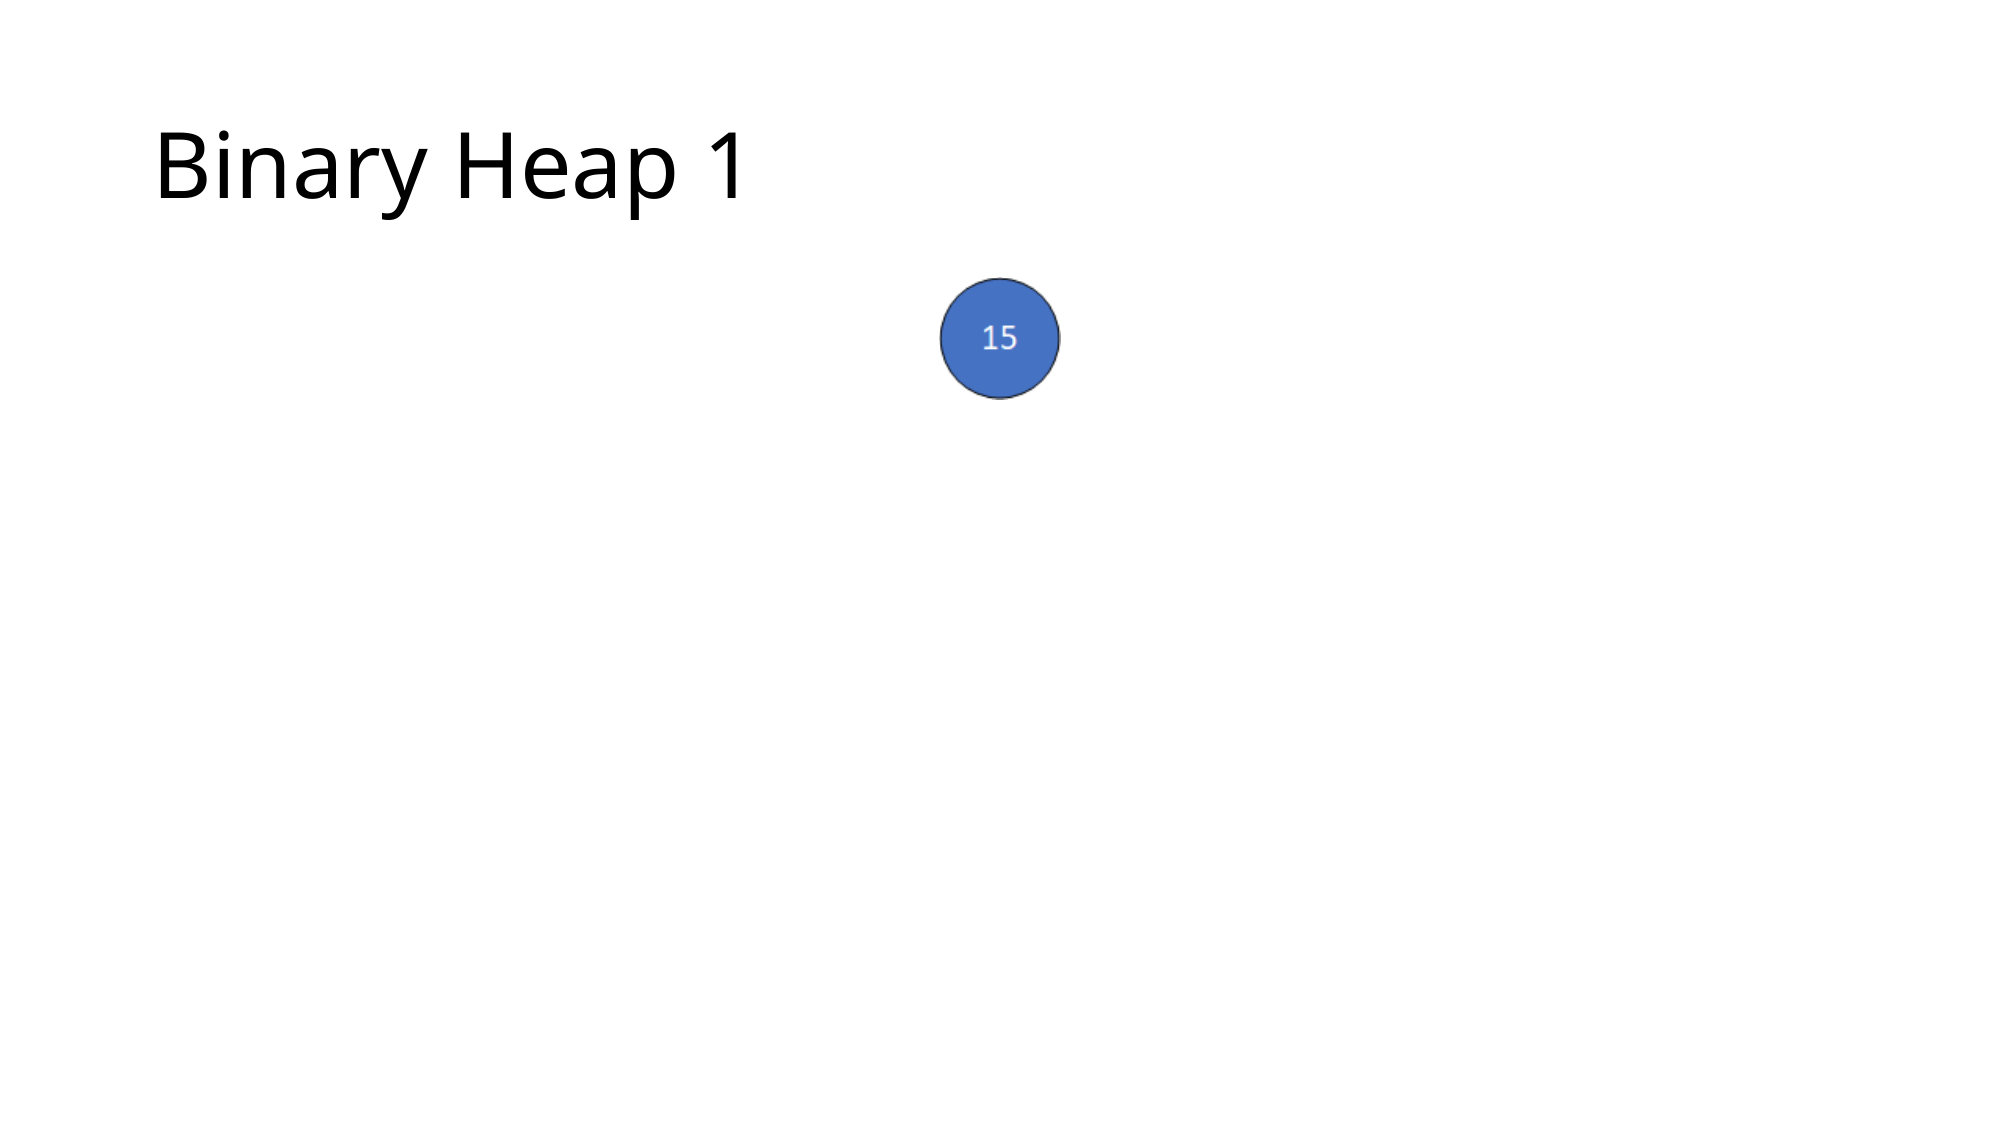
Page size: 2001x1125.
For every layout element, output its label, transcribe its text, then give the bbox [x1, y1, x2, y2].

picture [939, 277, 1061, 400]
title Binary Heap 1 [137, 59, 1863, 278]
